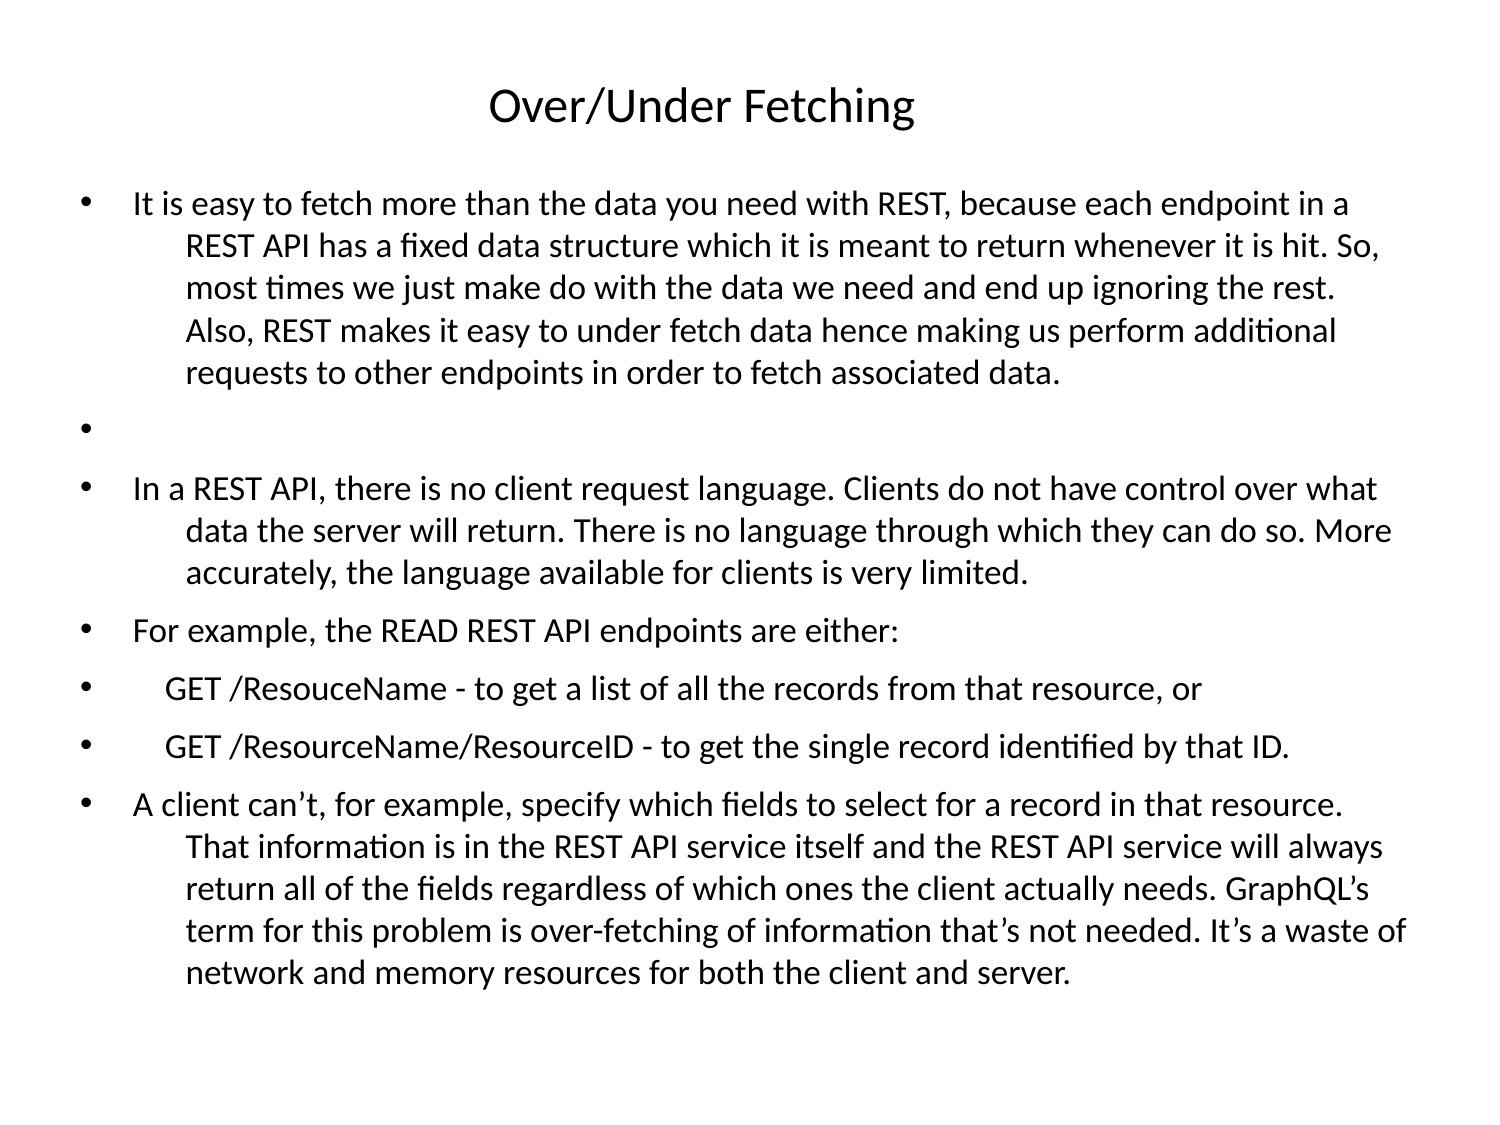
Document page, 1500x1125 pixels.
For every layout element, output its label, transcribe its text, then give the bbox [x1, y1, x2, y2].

title Over/Under Fetching [75, 45, 1329, 161]
list It is easy to fetch more than the data you need with REST, because each endpoint in a REST API has a fixed data structure which it is meant to return whenever it is hit. So, most times we just make do with the data we need and end up ignoring the rest. Also, REST makes it easy to under fetch data hence making us perform additional requests to other endpoints in order to fetch associated data. In a REST API, there is no client request language. Clients do not have control over what data the server will return. There is no language through which they can do so. More accurately, the language available for clients is very limited. For example, the READ REST API endpoints are either: GET /ResouceName - to get a list of all the records from that resource, or GET /ResourceName/ResourceID - to get the single record identified by that ID. A client can’t, for example, specify which fields to select for a record in that resource. That information is in the REST API service itself and the REST API service will always return all of the fields regardless of which ones the client actually needs. GraphQL’s term for this problem is over-fetching of information that’s not needed. It’s a waste of network and memory resources for both the client and server. [64, 172, 1426, 1005]
